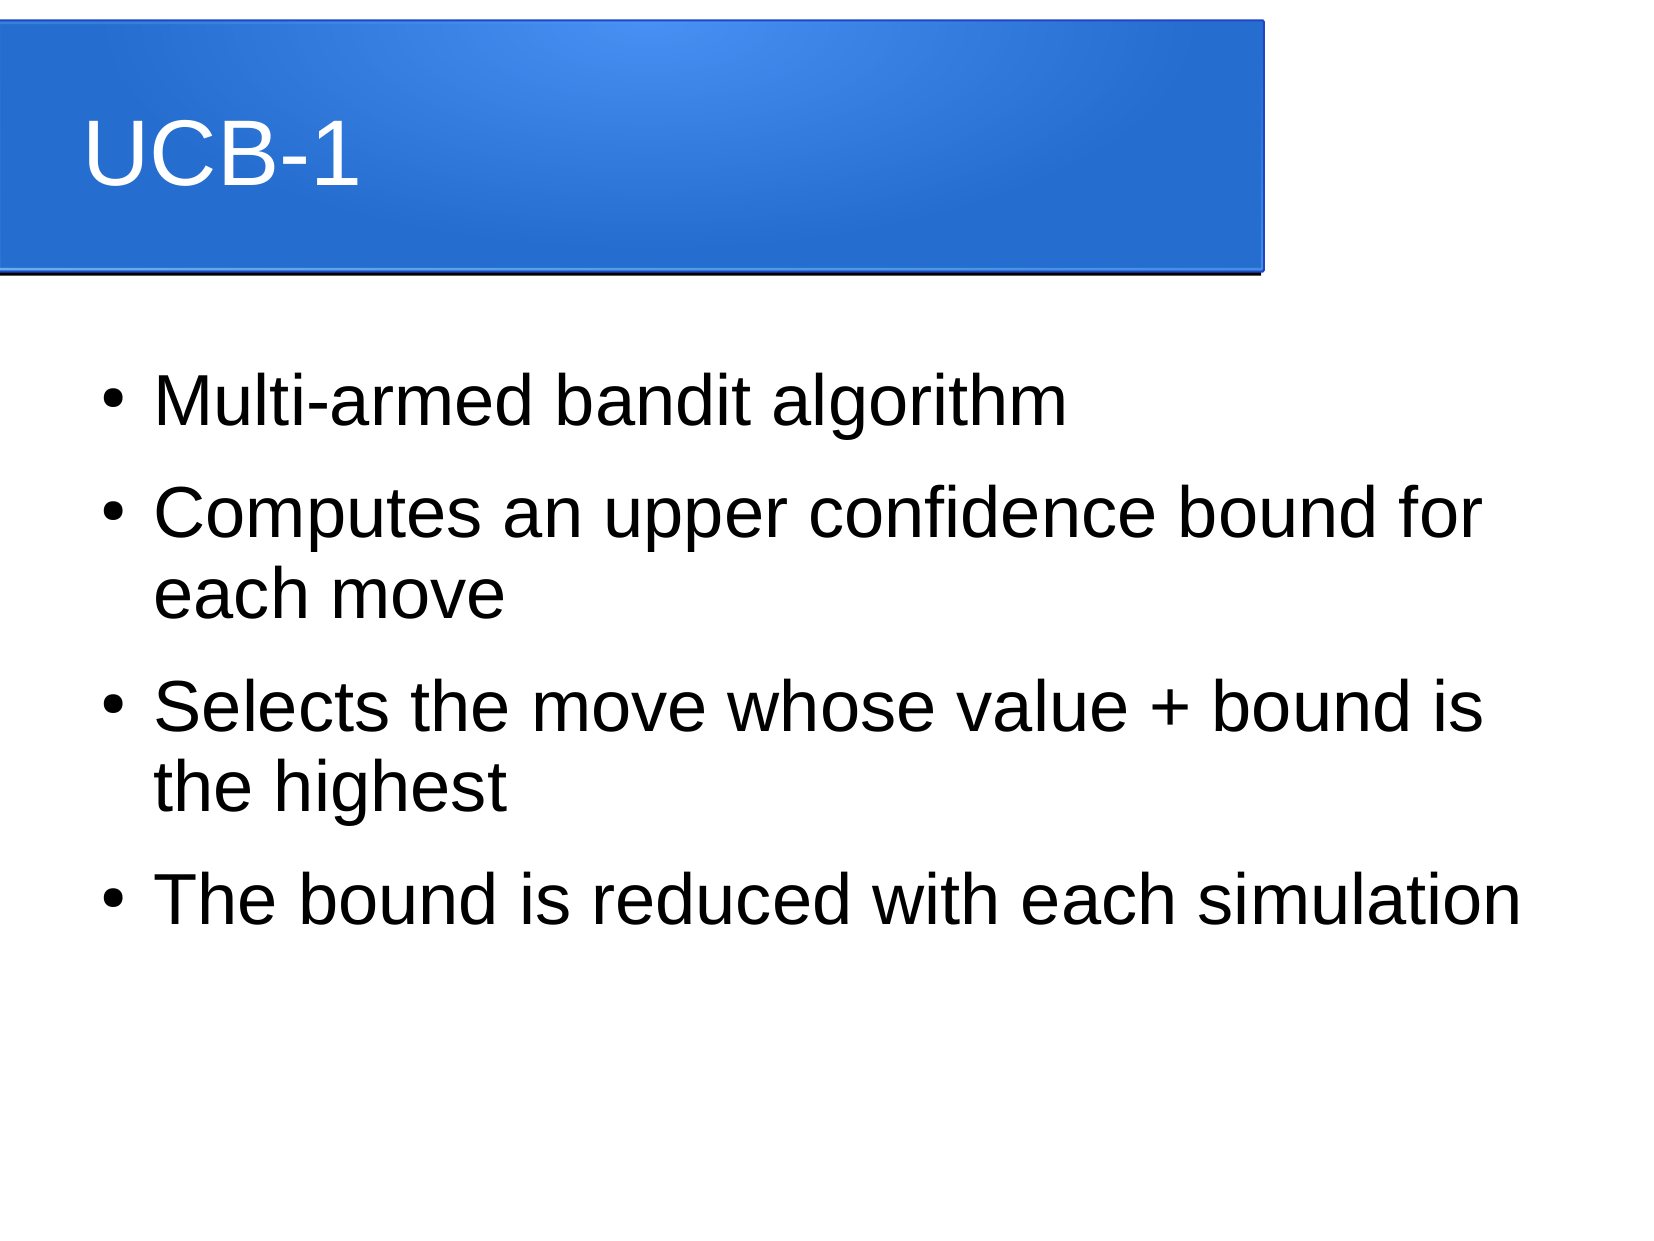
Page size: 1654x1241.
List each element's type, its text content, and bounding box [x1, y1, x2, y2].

title UCB-1 [82, 49, 1250, 257]
list Multi-armed bandit algorithm Computes an upper confidence bound for each move Selects the move whose value + bound is the highest The bound is reduced with each simulation [82, 290, 1538, 1010]
